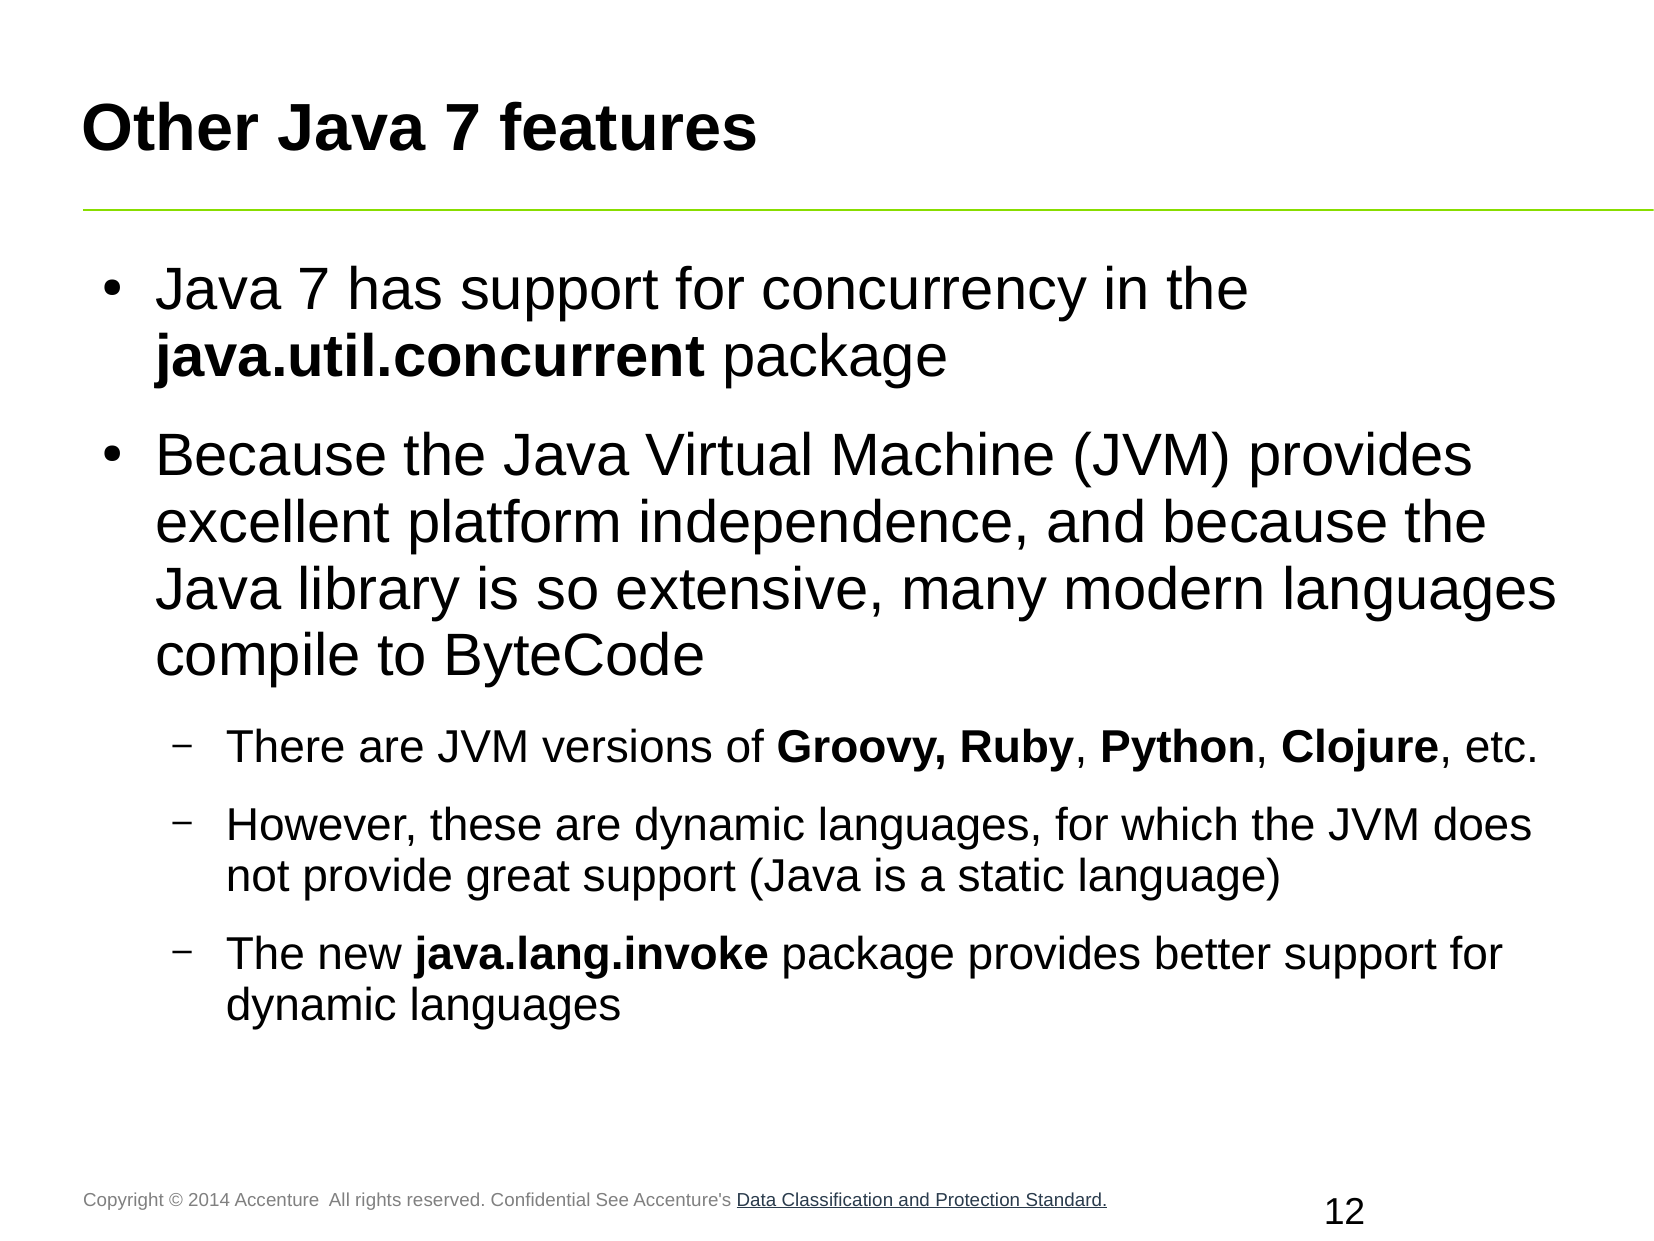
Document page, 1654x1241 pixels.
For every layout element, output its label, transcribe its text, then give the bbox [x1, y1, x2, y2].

title Other Java 7 features [81, 56, 1654, 199]
list Java 7 has support for concurrency in the java.util.concurrent package Because the Java Virtual Machine (JVM) provides excellent platform independence, and because the Java library is so extensive, many modern languages compile to ByteCode There are JVM versions of Groovy, Ruby, Python, Clojure, etc. However, these are dynamic languages, for which the JVM does not provide great support (Java is a static language) The new java.lang.invoke package provides better support for dynamic languages [84, 255, 1573, 1166]
text_box <number> [1309, 1157, 1654, 1241]
